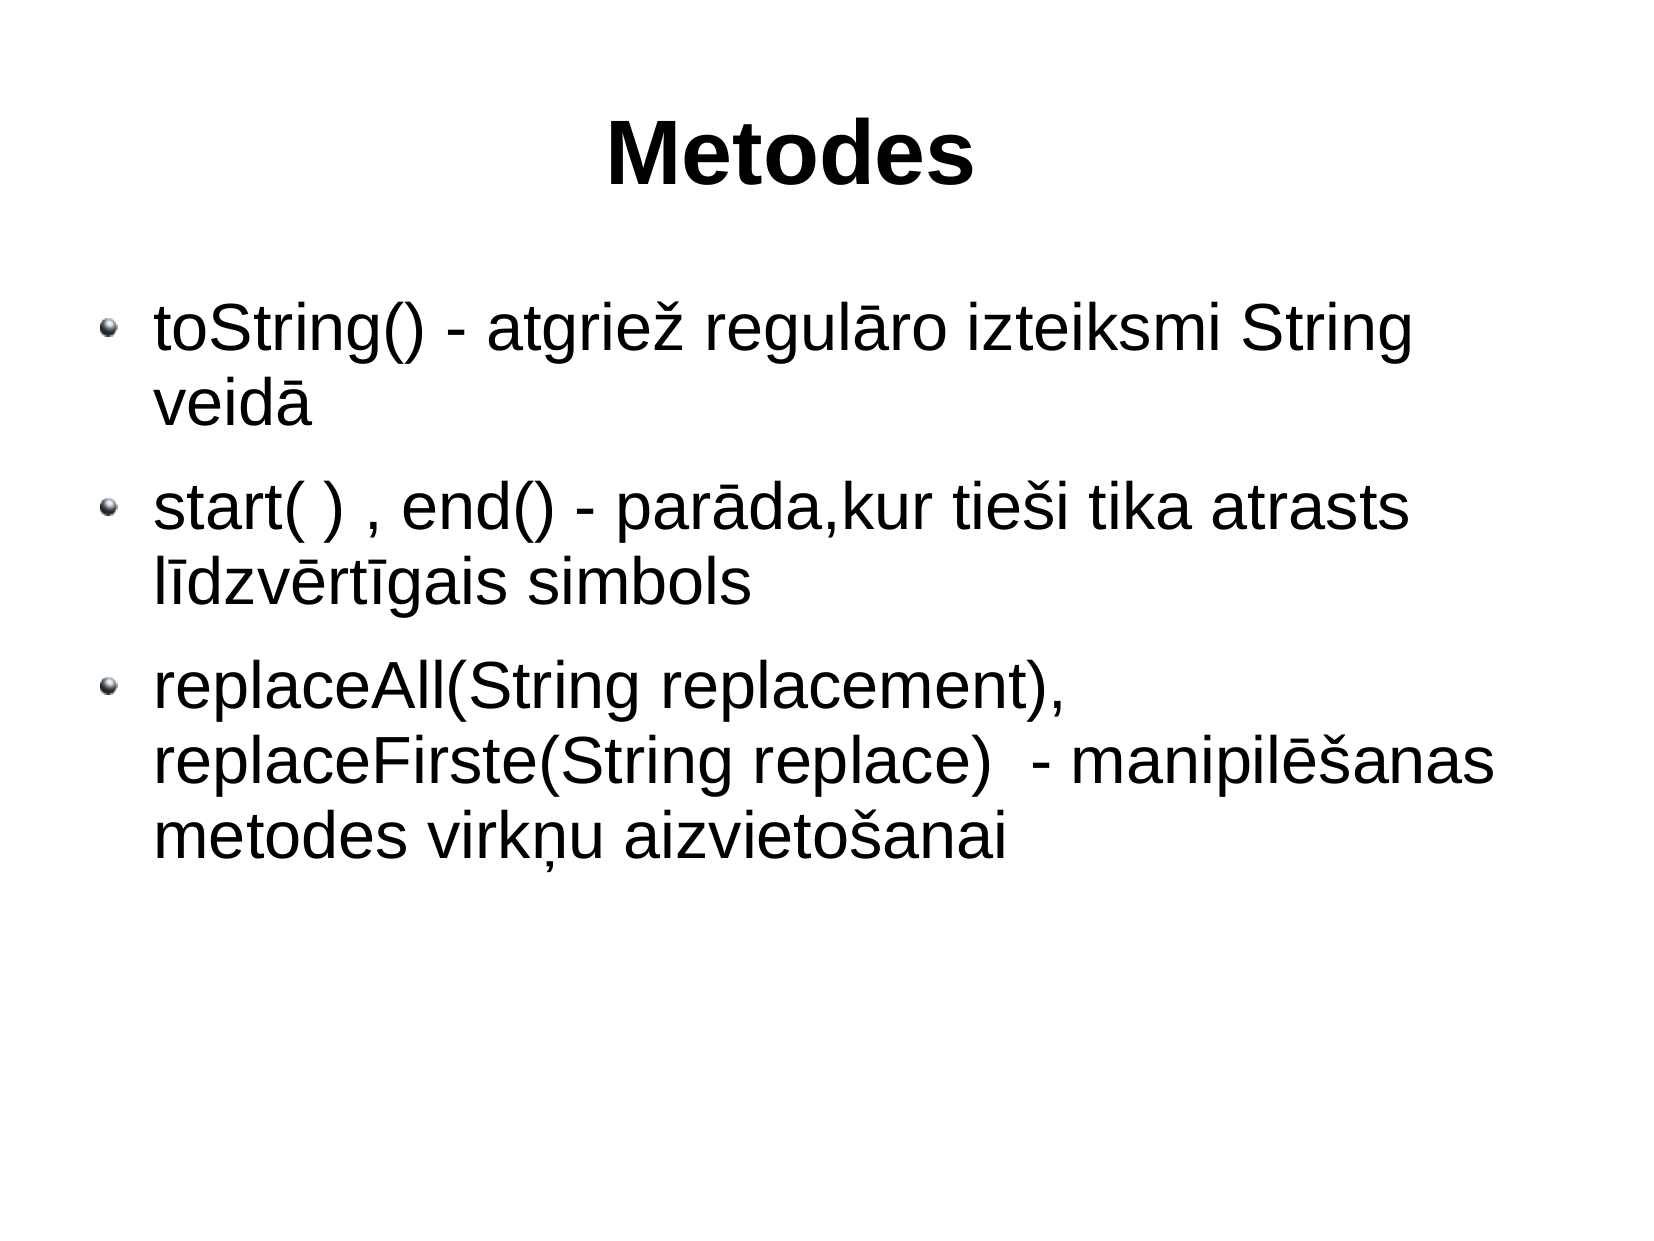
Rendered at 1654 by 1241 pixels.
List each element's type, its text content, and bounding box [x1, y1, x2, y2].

list toString() - atgriež regulāro izteiksmi String veidā start( ) , end() - parāda,kur tieši tika atrasts līdzvērtīgais simbols replaceAll(String replacement), replaceFirste(String replace) - manipilēšanas metodes virkņu aizvietošanai [82, 290, 1538, 1010]
title Metodes [82, 49, 1571, 257]
